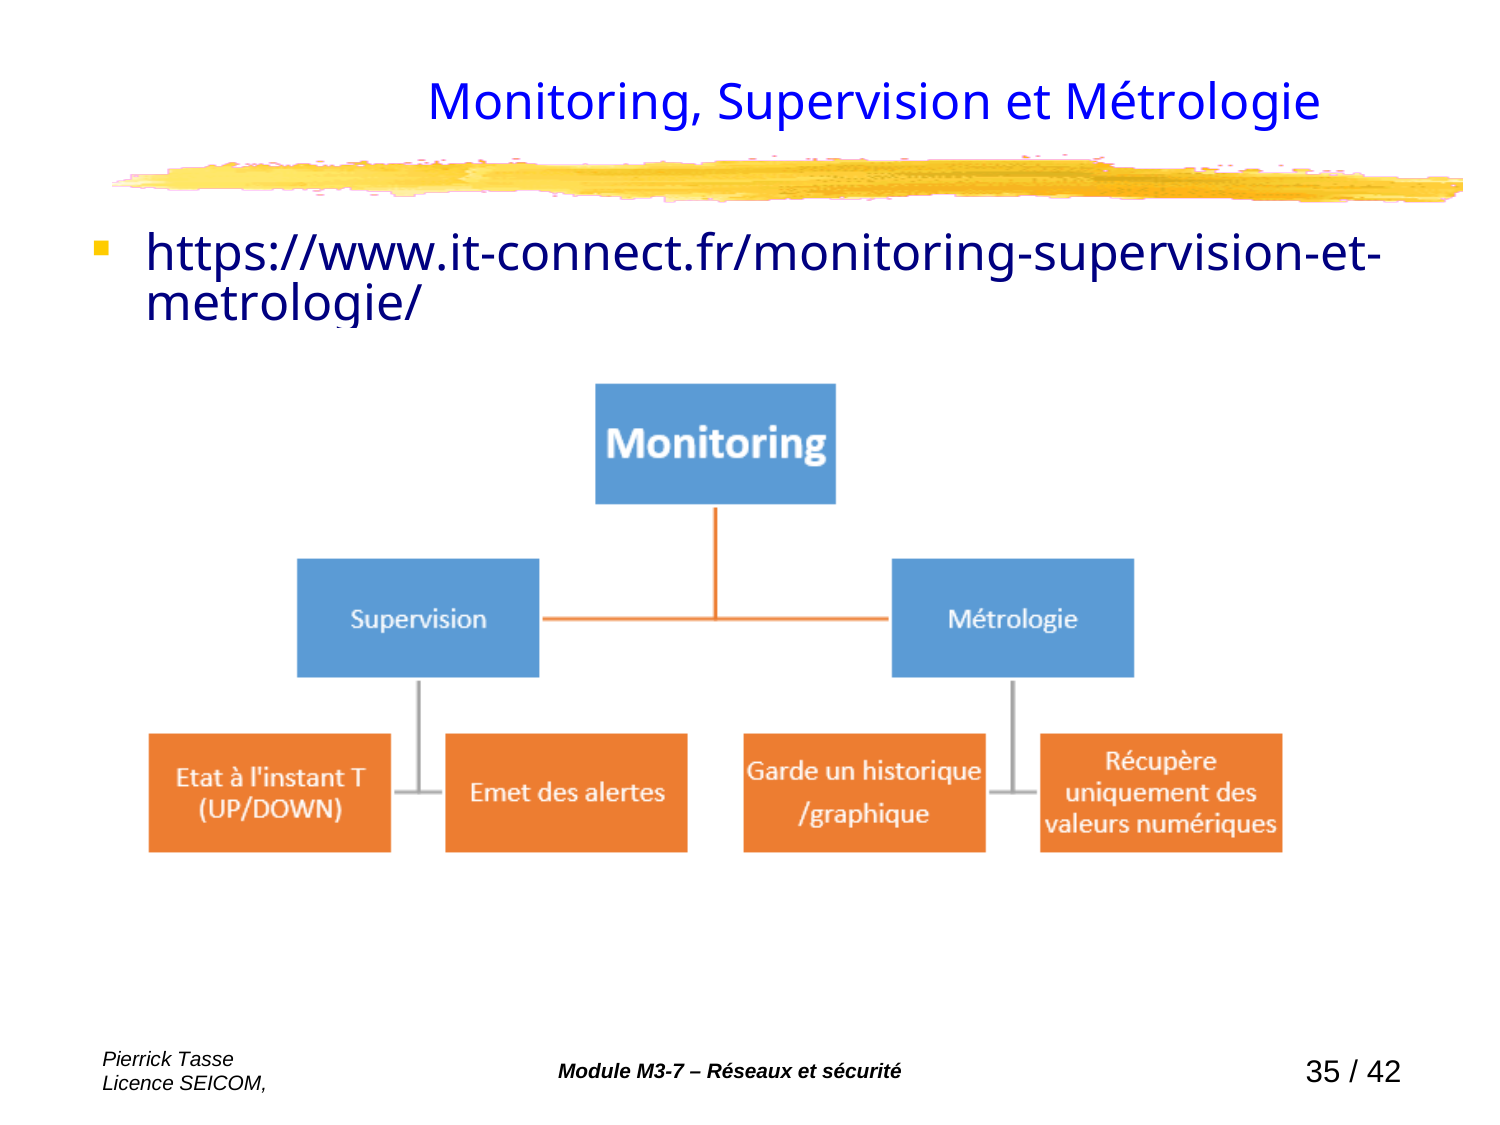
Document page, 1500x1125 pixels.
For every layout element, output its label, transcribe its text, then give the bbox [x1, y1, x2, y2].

list https://www.it-connect.fr/monitoring-supervision-et-metrologie/ [74, 212, 1417, 865]
picture [112, 149, 1463, 213]
picture [103, 328, 1408, 922]
title Monitoring, Supervision et Métrologie [62, 37, 1338, 138]
